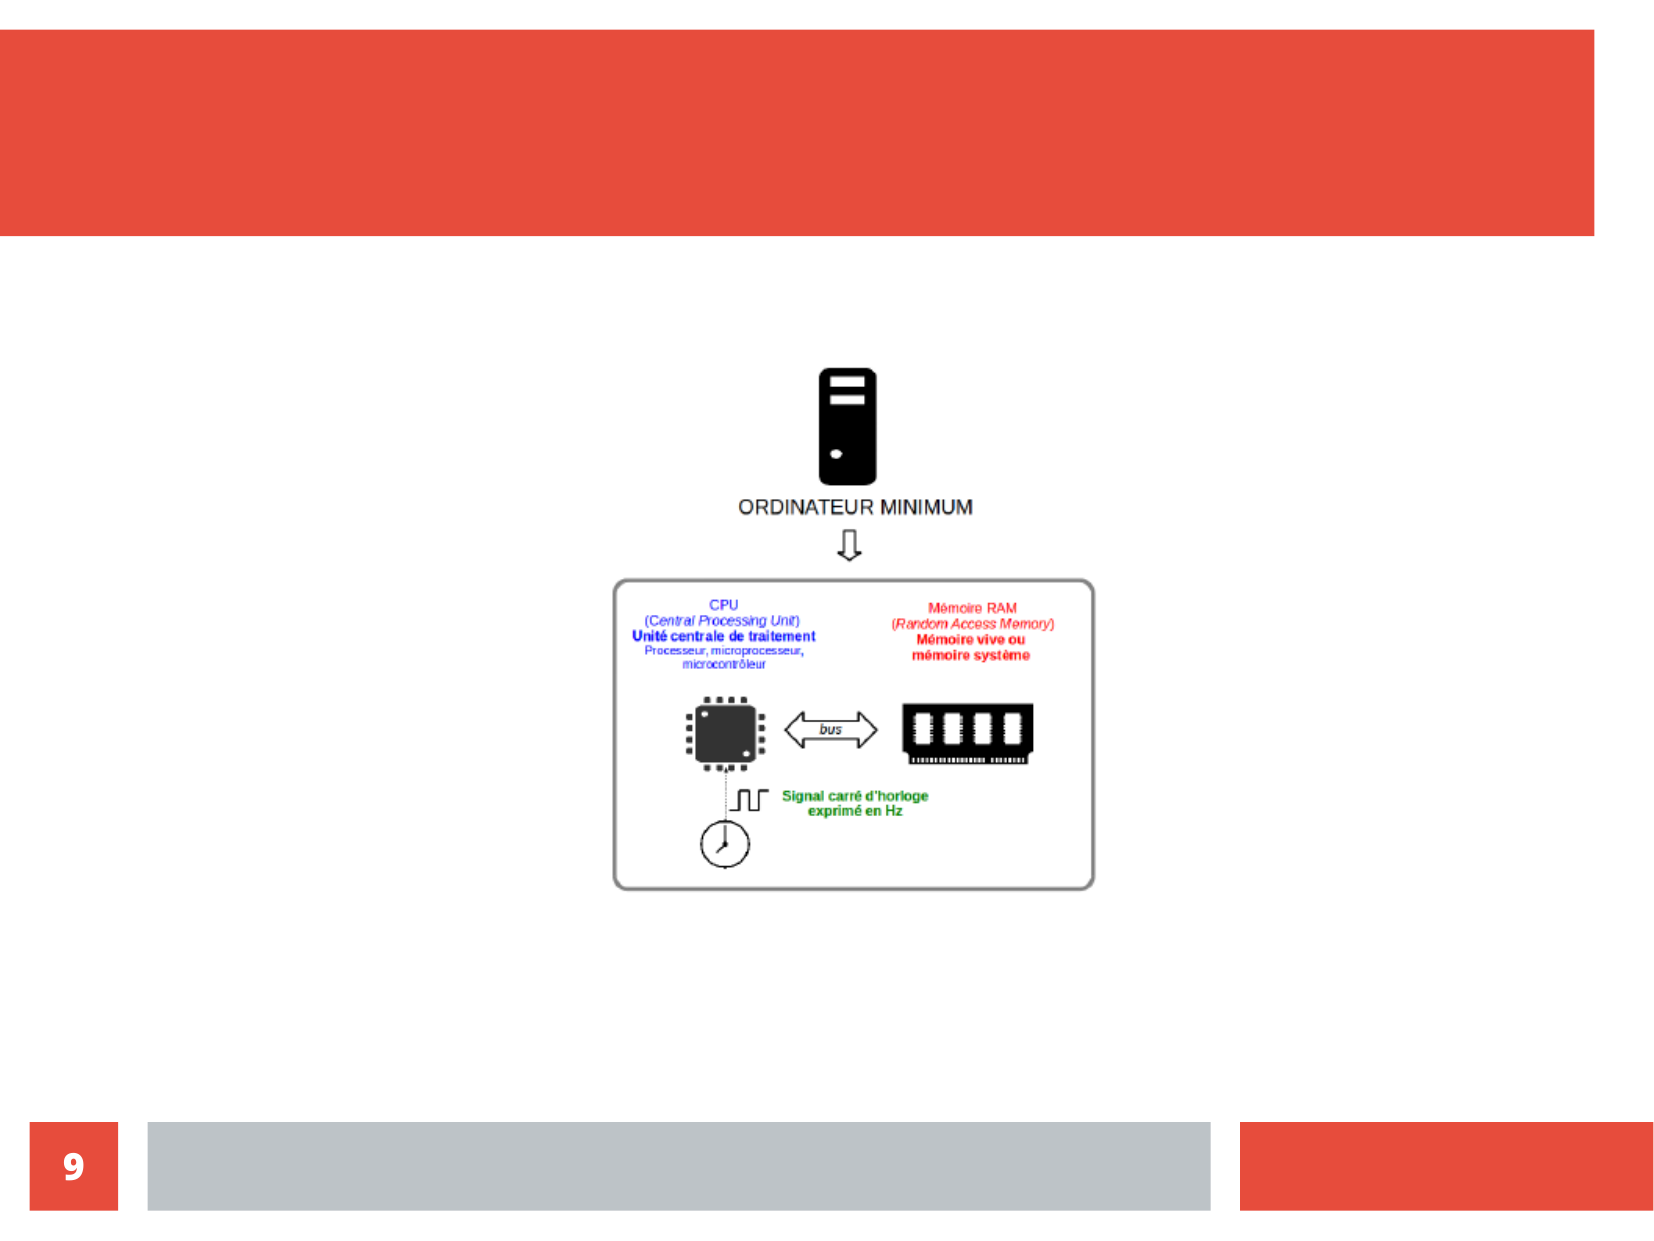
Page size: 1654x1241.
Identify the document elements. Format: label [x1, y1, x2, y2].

picture [519, 351, 1154, 899]
